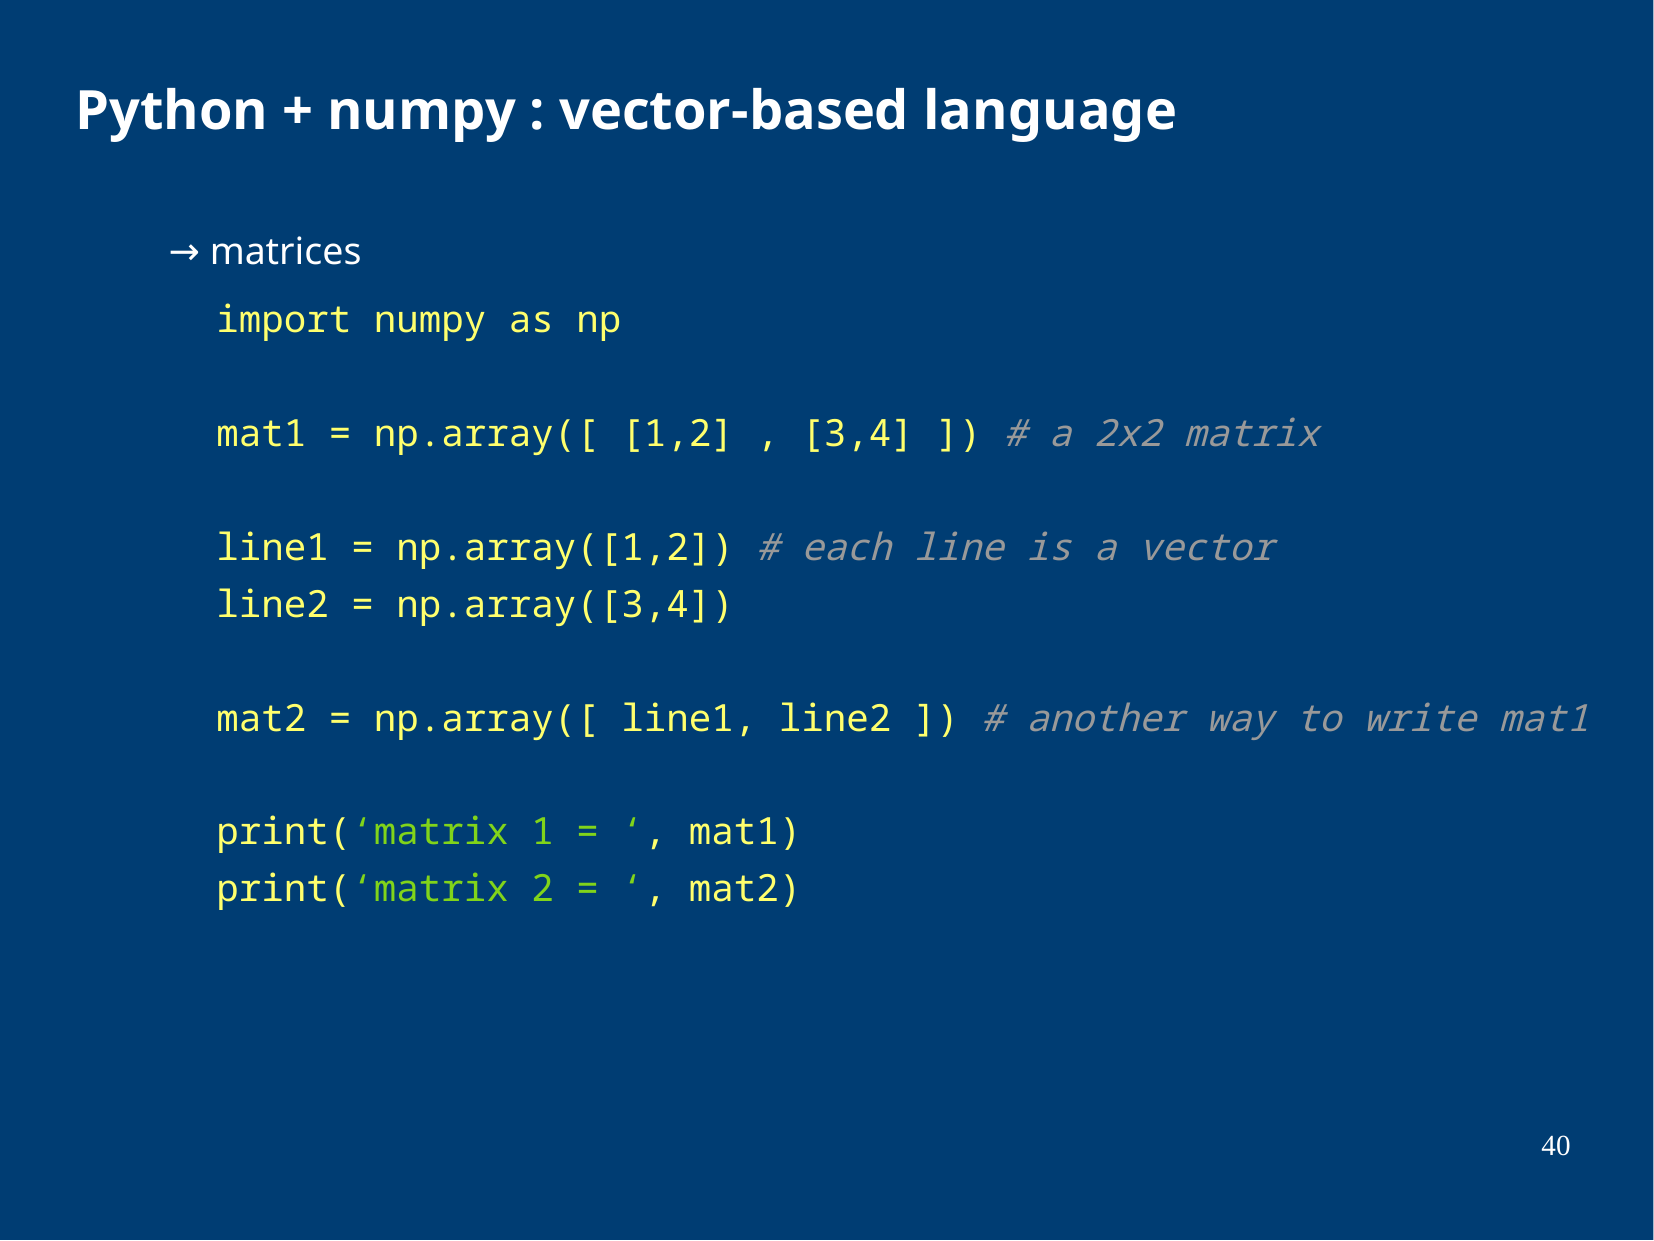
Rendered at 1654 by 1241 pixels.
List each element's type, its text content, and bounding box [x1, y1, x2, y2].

text_box import numpy as np mat1 = np.array([ [1,2] , [3,4] ]) # a 2x2 matrix line1 = np.array([1,2]) # each line is a vector line2 = np.array([3,4]) mat2 = np.array([ line1, line2 ]) # another way to write mat1 print(‘matrix 1 = ‘, mat1) print(‘matrix 2 = ‘, mat2) [201, 285, 1654, 1022]
text_box Python + numpy : vector-based language [60, 64, 1576, 167]
text_box → matrices [153, 217, 482, 294]
